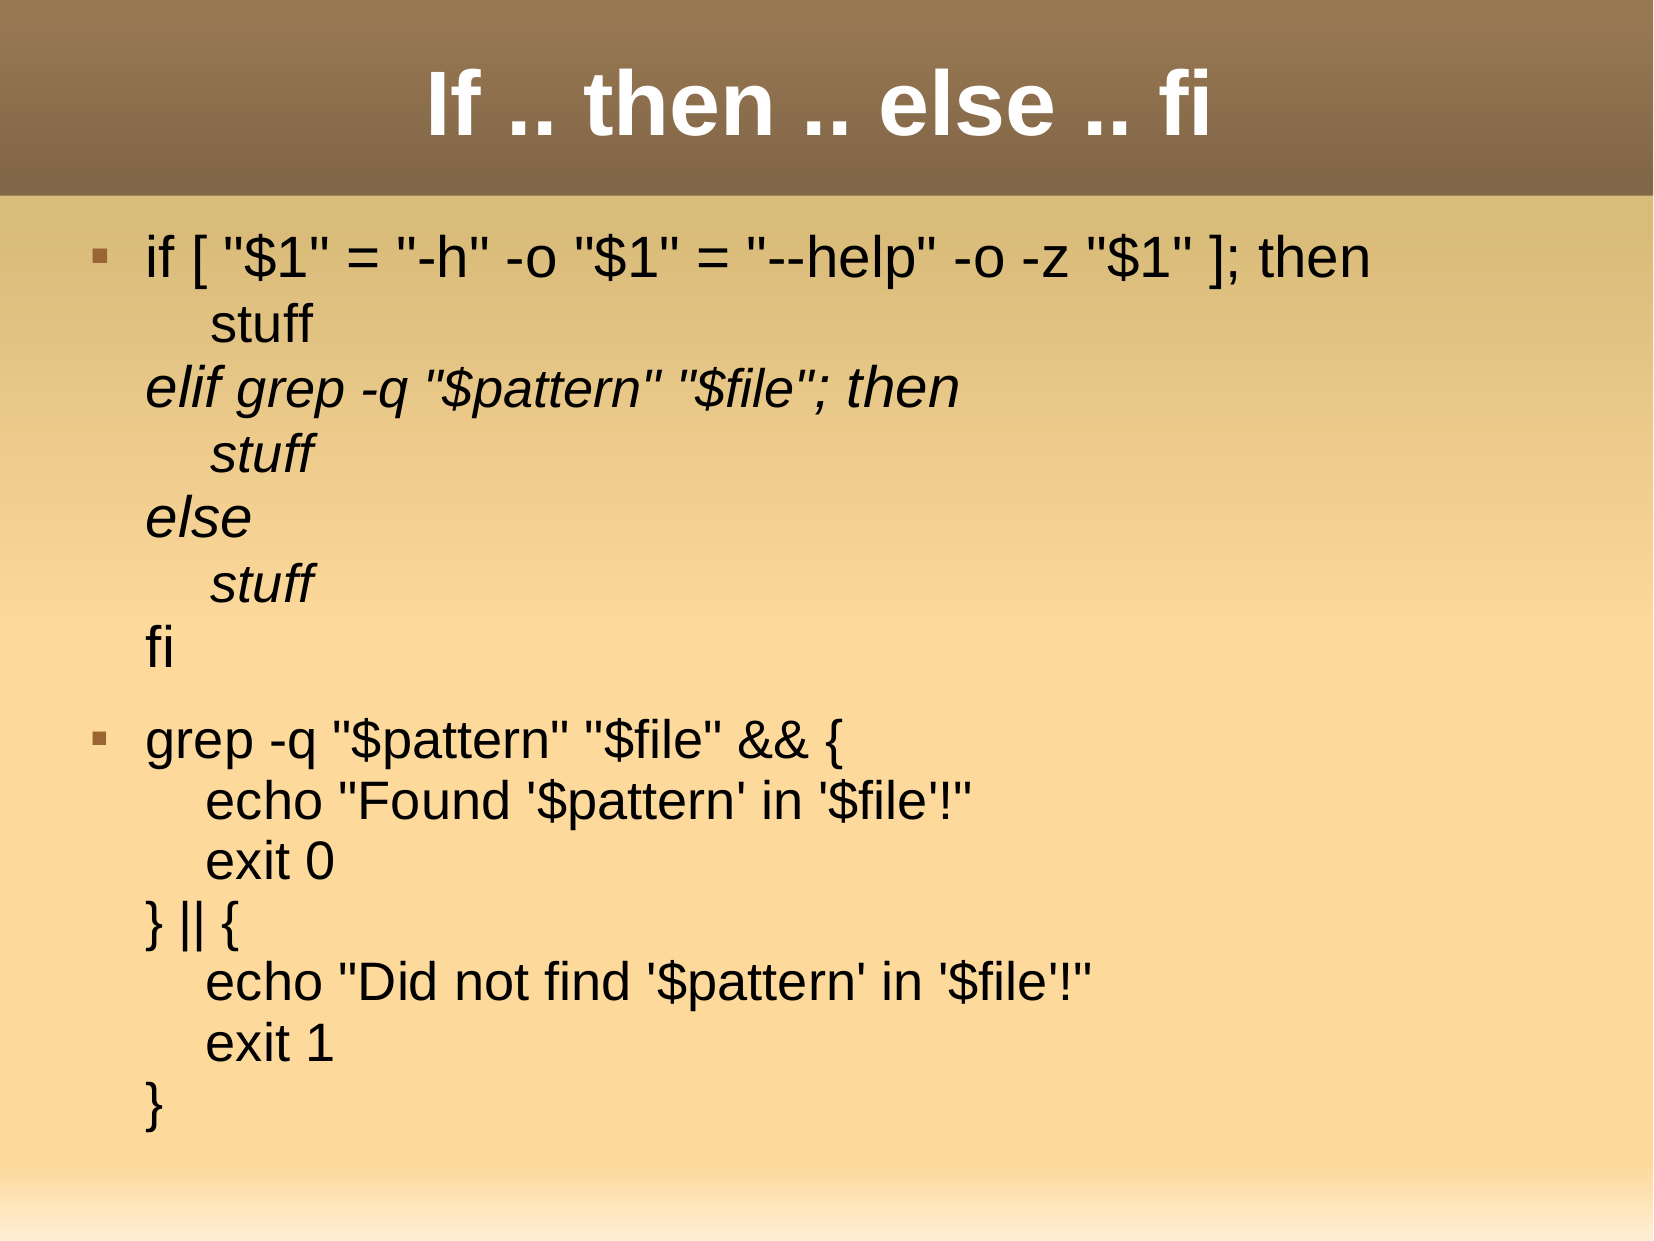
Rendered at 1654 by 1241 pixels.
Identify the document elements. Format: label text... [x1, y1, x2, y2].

title If .. then .. else .. fi [76, 0, 1565, 208]
list if [ "$1" = "-h" -o "$1" = "--help" -o -z "$1" ]; then stuff elif grep -q "$pattern" "$file"; then stuff else stuff fi grep -q "$pattern" "$file" && { echo "Found '$pattern' in '$file'!" exit 0 } || { echo "Did not find '$pattern' in '$file'!" exit 1 } [74, 225, 1563, 1187]
picture [0, 0, 1654, 1241]
